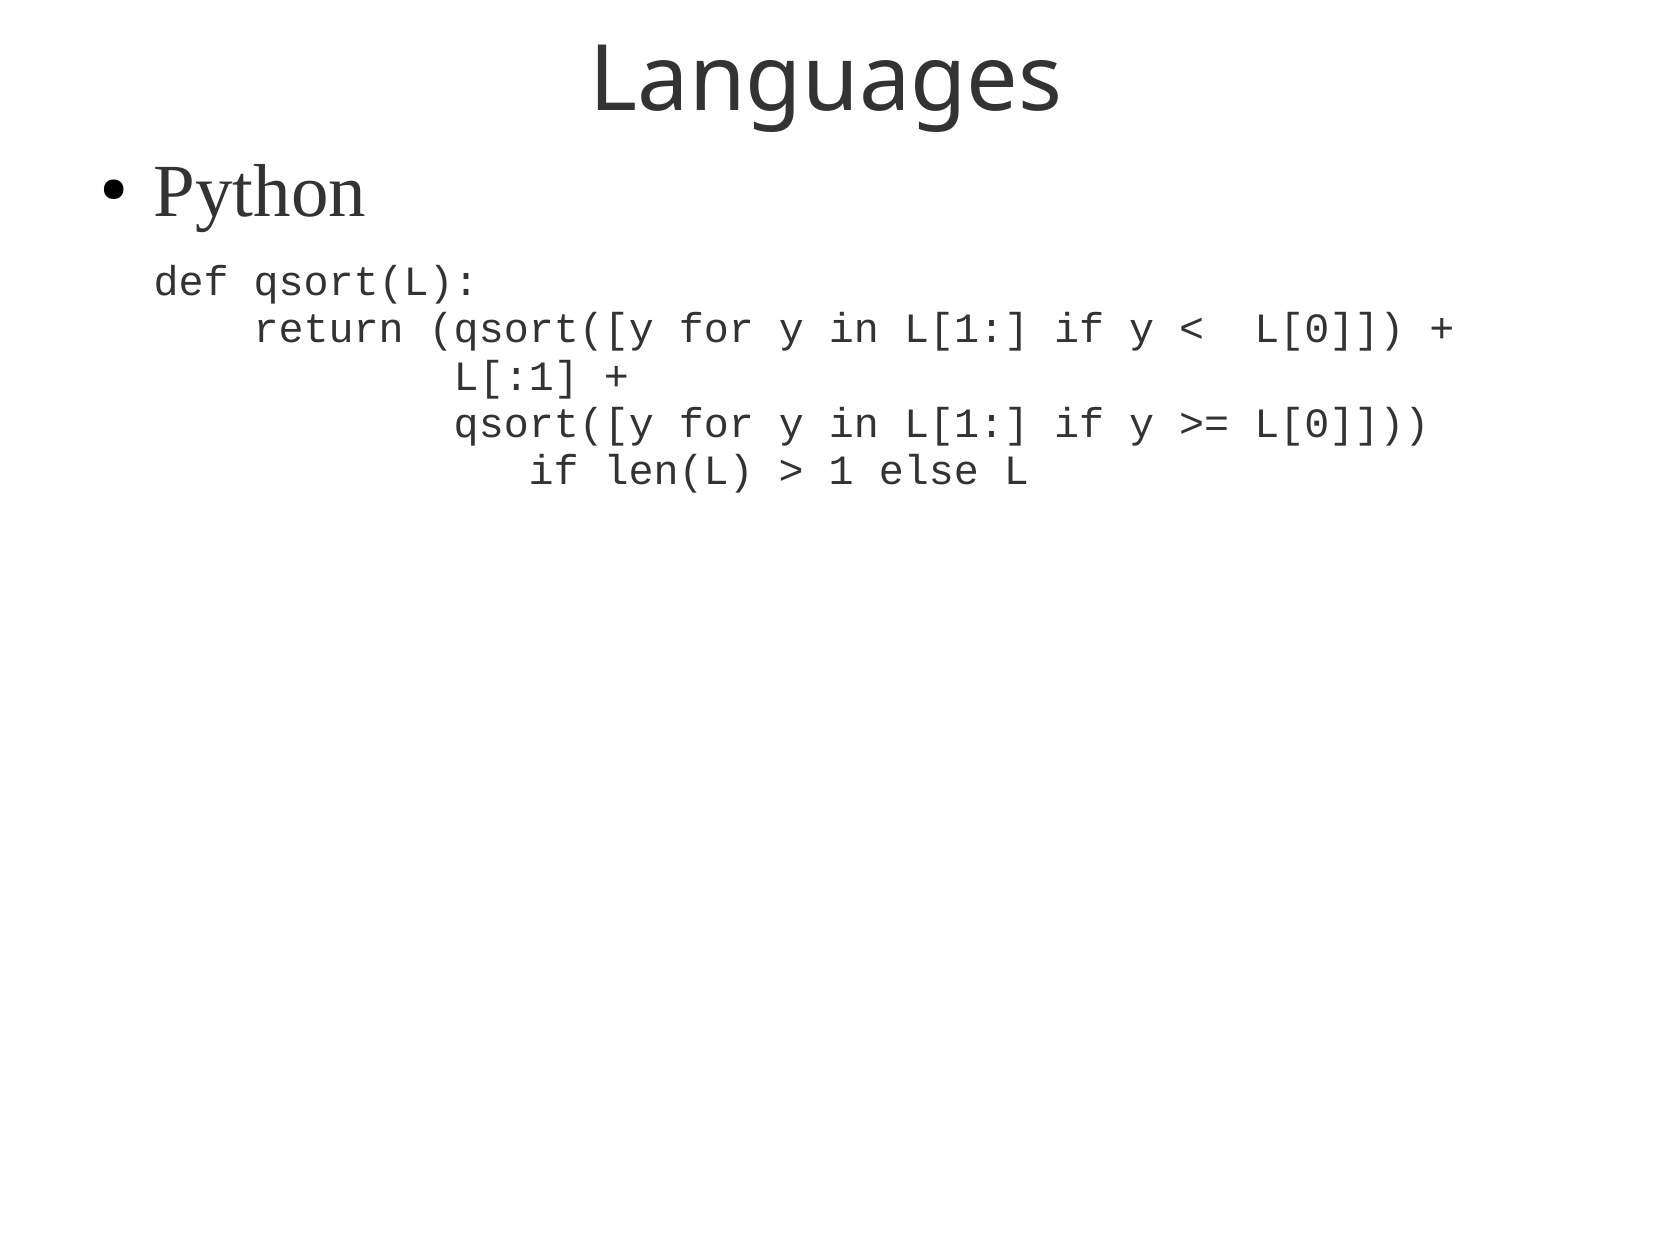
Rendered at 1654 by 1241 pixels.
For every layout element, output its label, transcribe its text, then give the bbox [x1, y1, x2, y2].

list Python def qsort(L): return (qsort([y for y in L[1:] if y < L[0]]) + L[:1] + qsort([y for y in L[1:] if y >= L[0]])) if len(L) > 1 else L [82, 150, 1571, 969]
title Languages [82, 0, 1571, 150]
